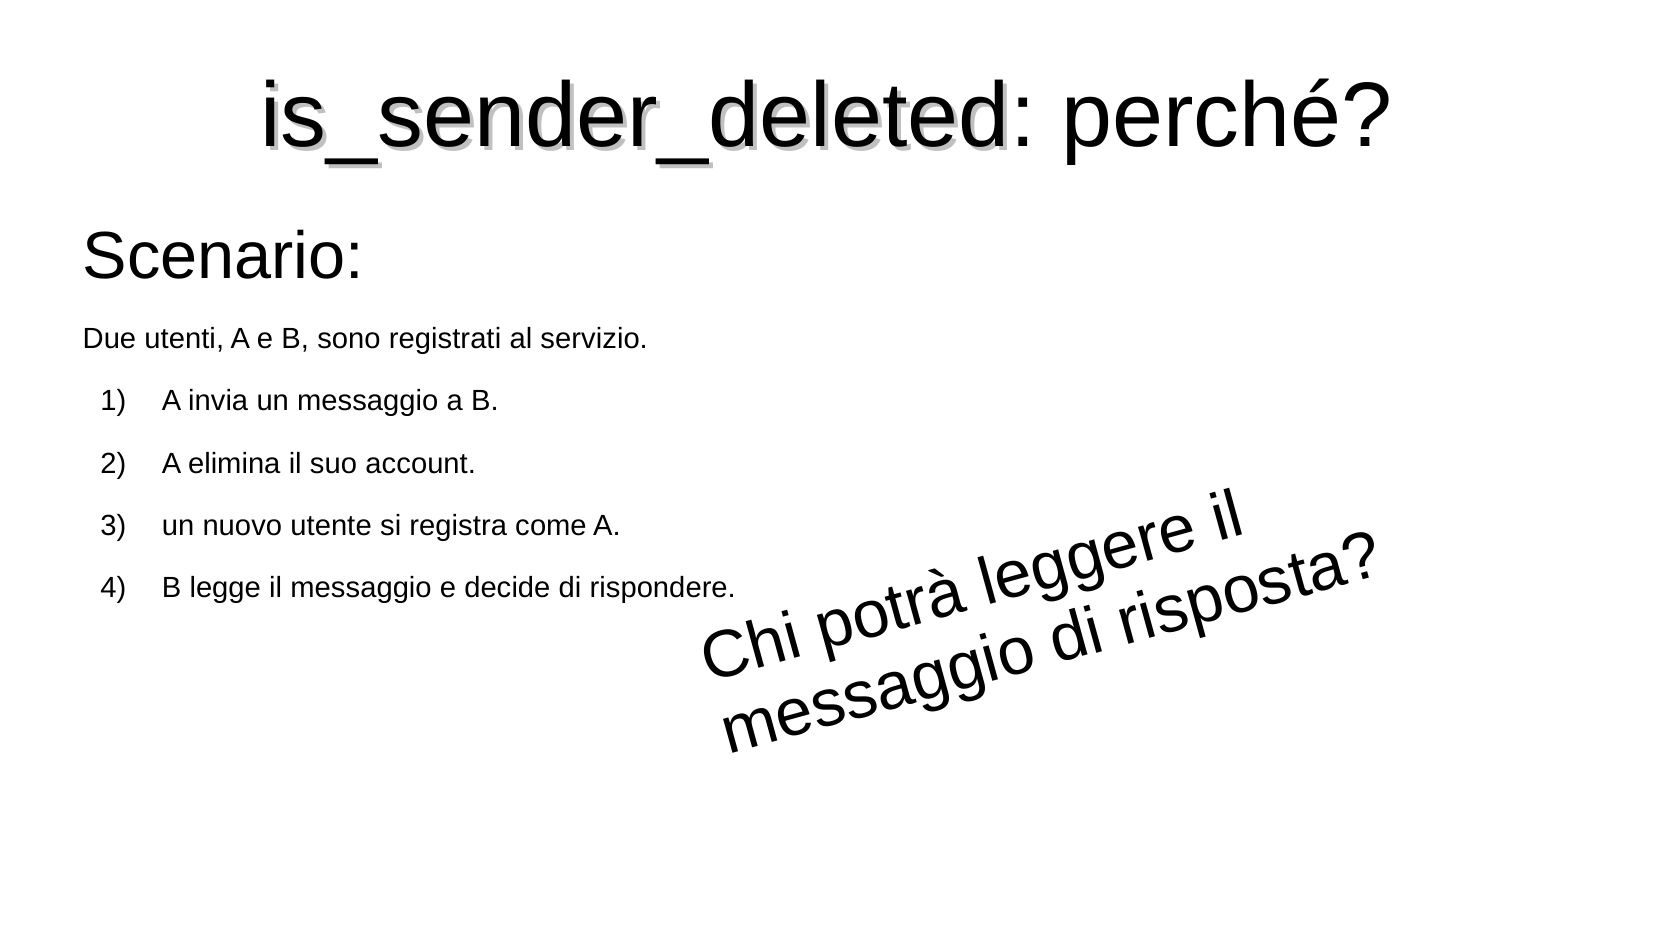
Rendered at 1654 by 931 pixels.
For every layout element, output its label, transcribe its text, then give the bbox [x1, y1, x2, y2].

title is_sender_deleted: perché? [82, 37, 1571, 193]
list Chi potrà leggere il messaggio di risposta? [623, 431, 1473, 931]
list Scenario: Due utenti, A e B, sono registrati al servizio. A invia un messaggio a B. A elimina il suo account. un nuovo utente si registra come A. B legge il messaggio e decide di rispondere. [82, 217, 809, 758]
